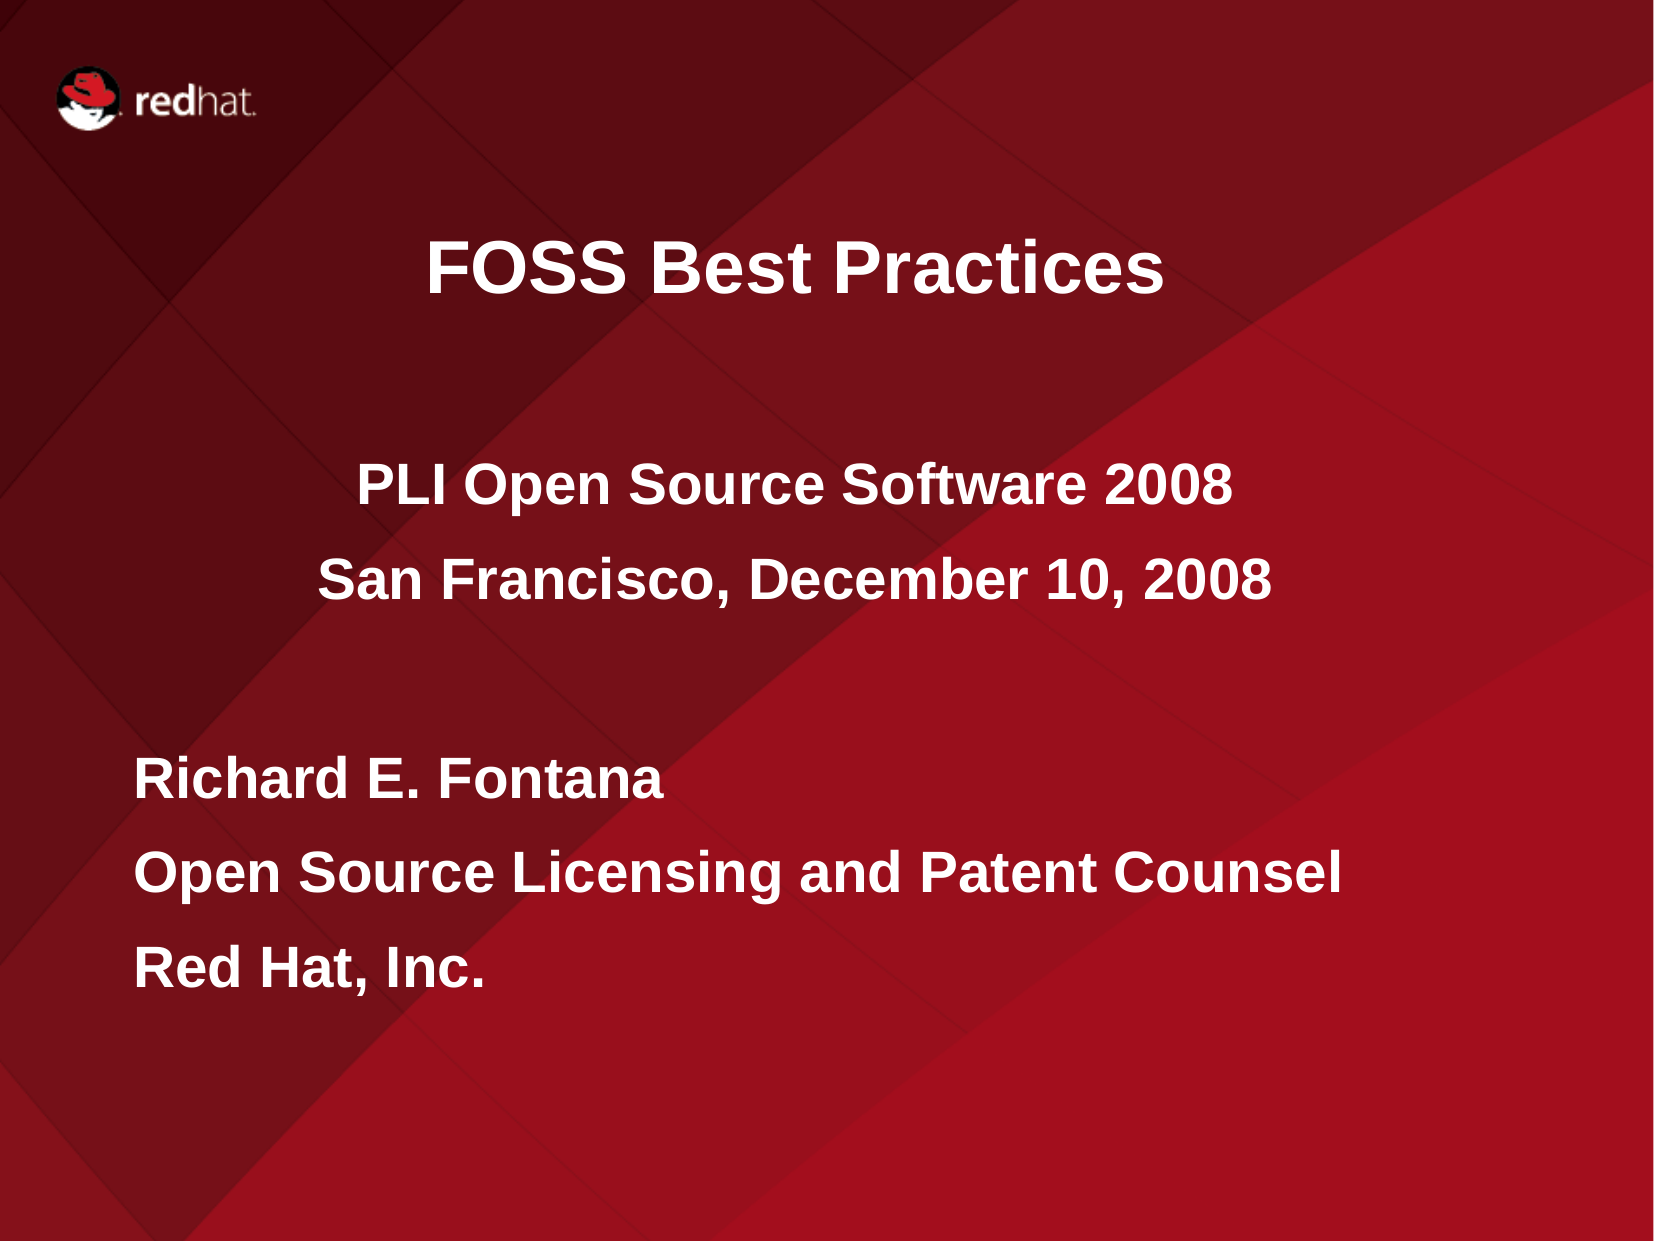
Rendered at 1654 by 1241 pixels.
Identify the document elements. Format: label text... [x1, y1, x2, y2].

text_box FOSS Best Practices PLI Open Source Software 2008 San Francisco, December 10, 2008 Richard E. Fontana Open Source Licensing and Patent Counsel Red Hat, Inc. [133, 225, 1459, 1000]
picture [0, 0, 1654, 1241]
